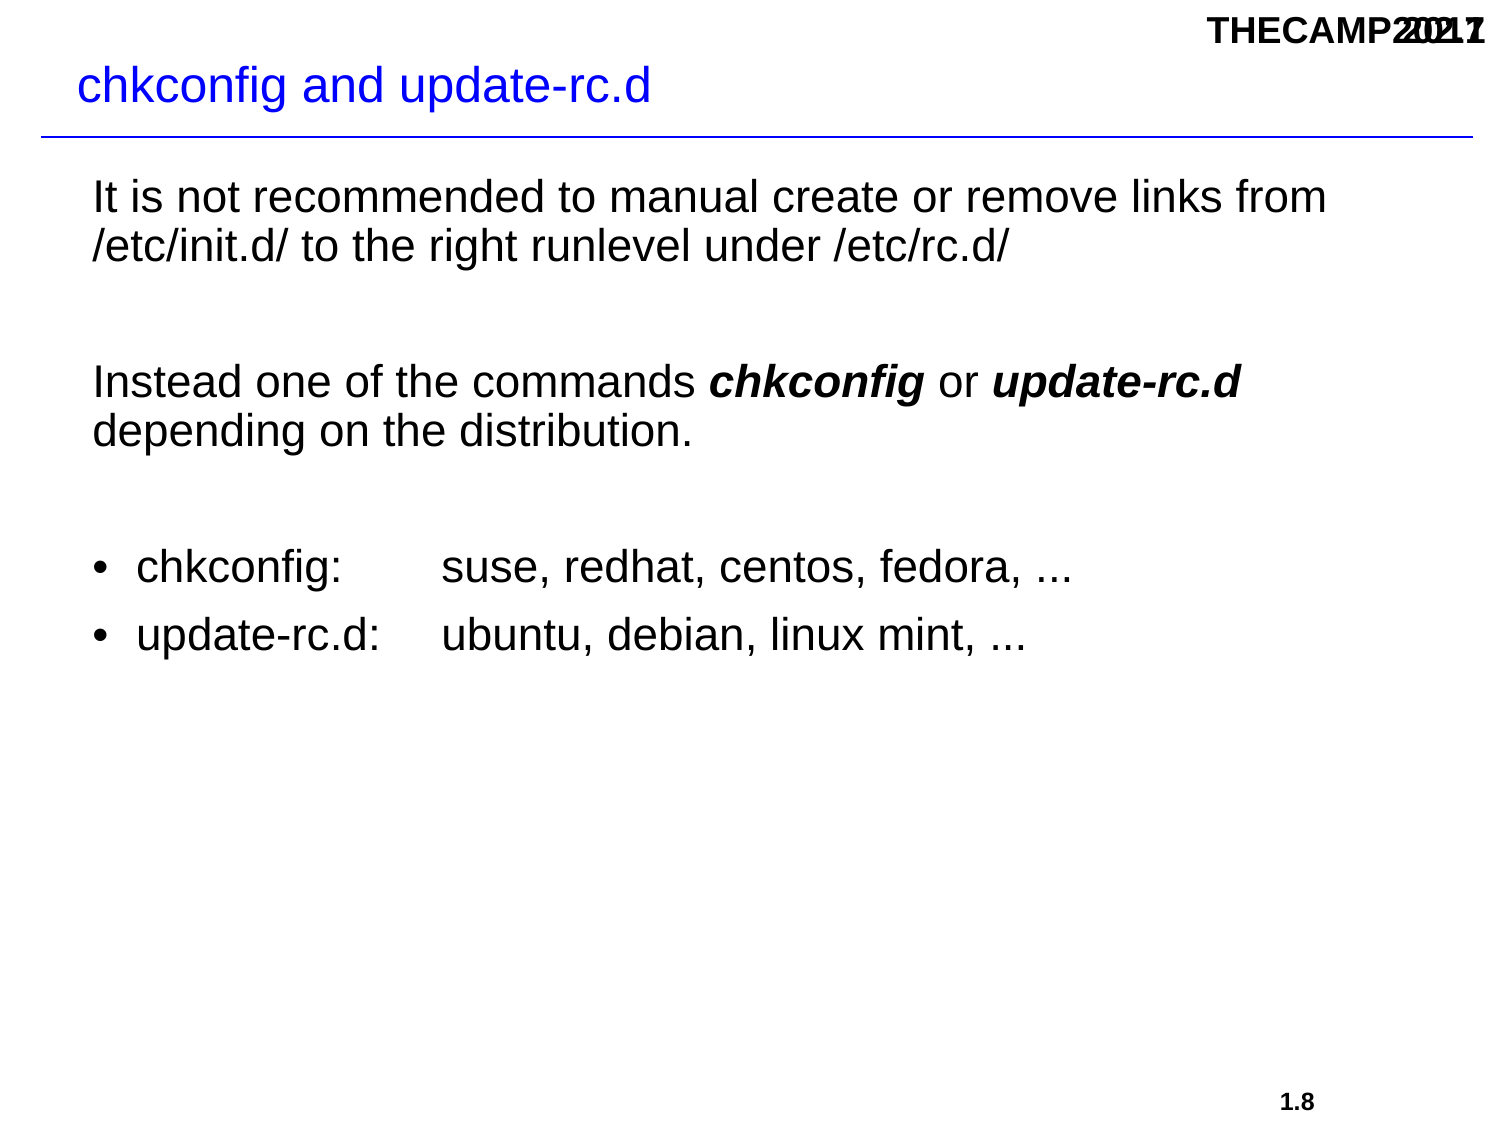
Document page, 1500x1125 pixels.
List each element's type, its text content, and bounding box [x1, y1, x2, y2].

text_box 202.1 [1350, 0, 1500, 60]
title chkconfig and update-rc.d [76, 39, 1424, 126]
list It is not recommended to manual create or remove links from /etc/init.d/ to the right runlevel under /etc/rc.d/ Instead one of the commands chkconfig or update-rc.d depending on the distribution. chkconfig: suse, redhat, centos, fedora, ... update-rc.d: ubuntu, debian, linux mint, ... [92, 172, 1447, 1007]
